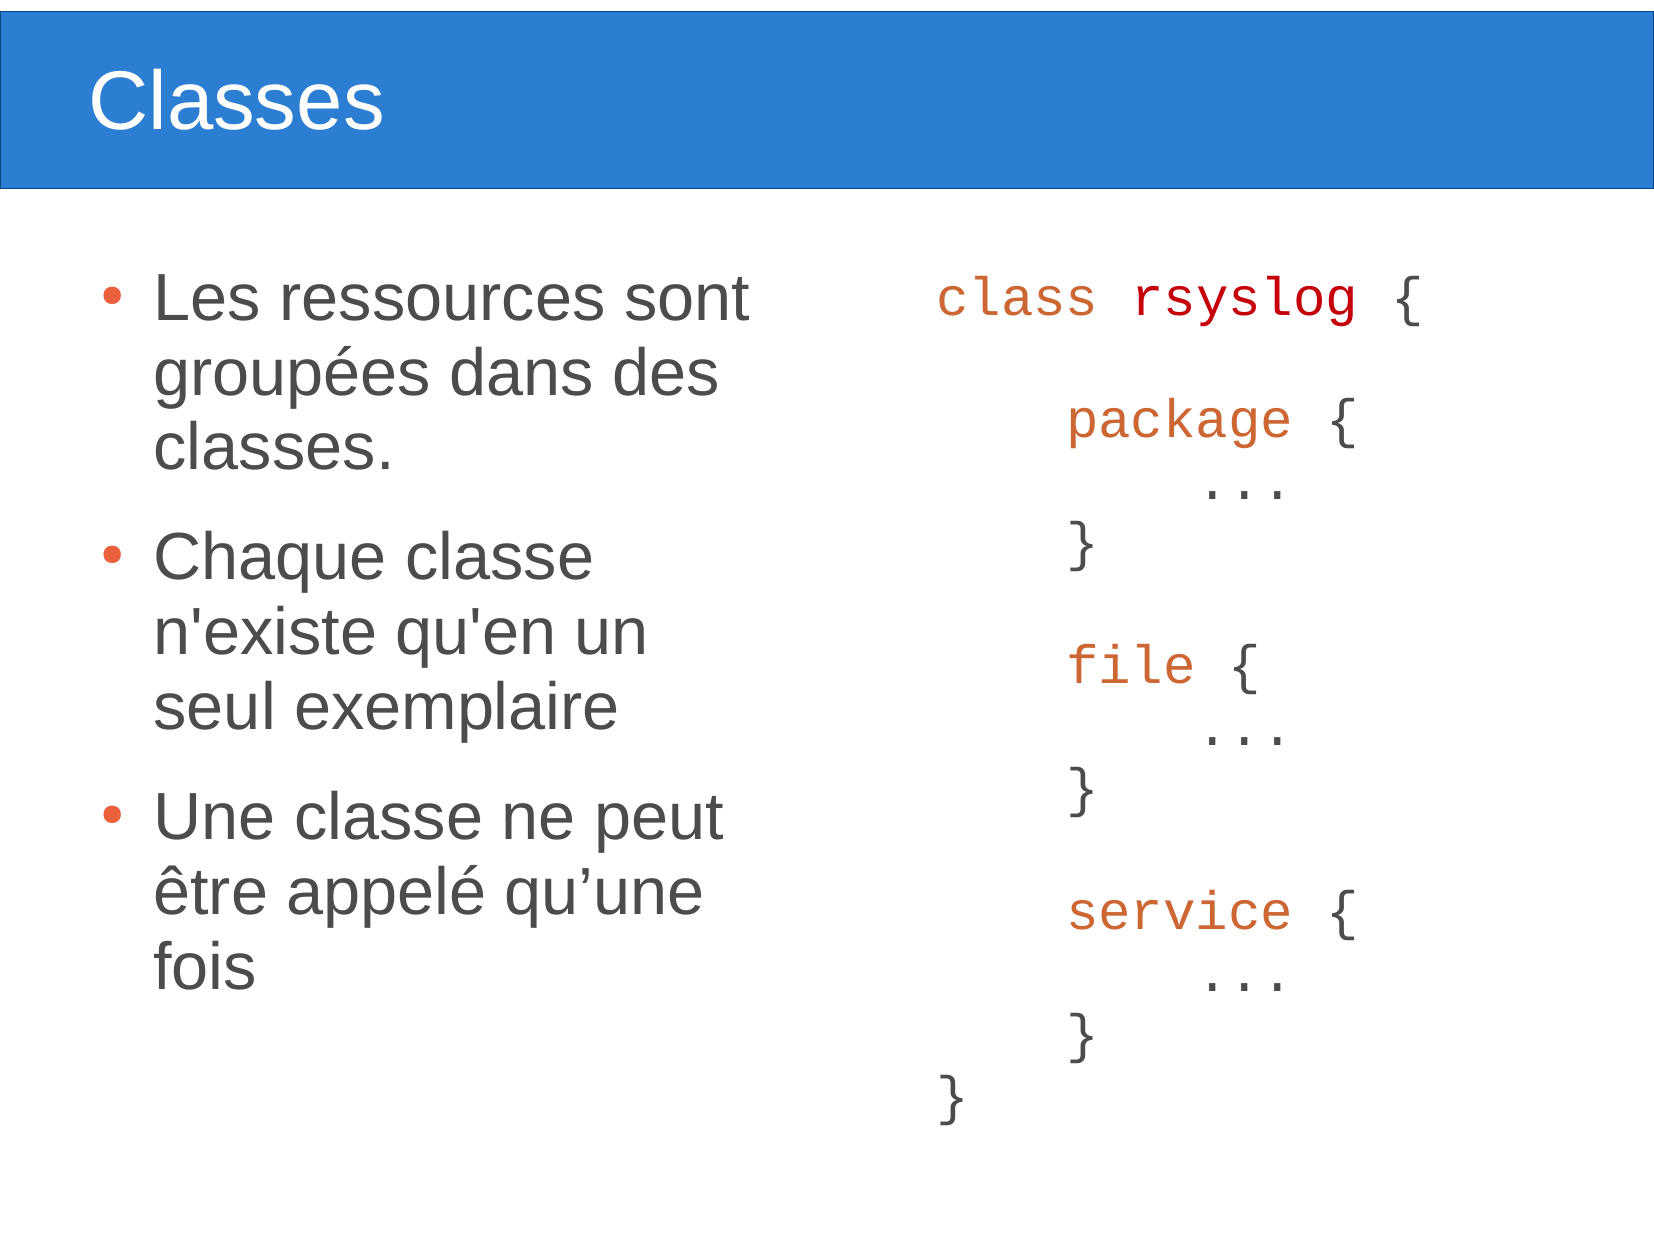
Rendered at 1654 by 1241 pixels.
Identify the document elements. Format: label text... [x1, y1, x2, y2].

text_box class rsyslog { package { ... } file { ... } service { ... } } [921, 200, 1642, 1138]
title Classes [0, 11, 1654, 189]
list Les ressources sont groupées dans des classes. Chaque classe n'existe qu'en un seul exemplaire Une classe ne peut être appelé qu’une fois [82, 259, 768, 1211]
